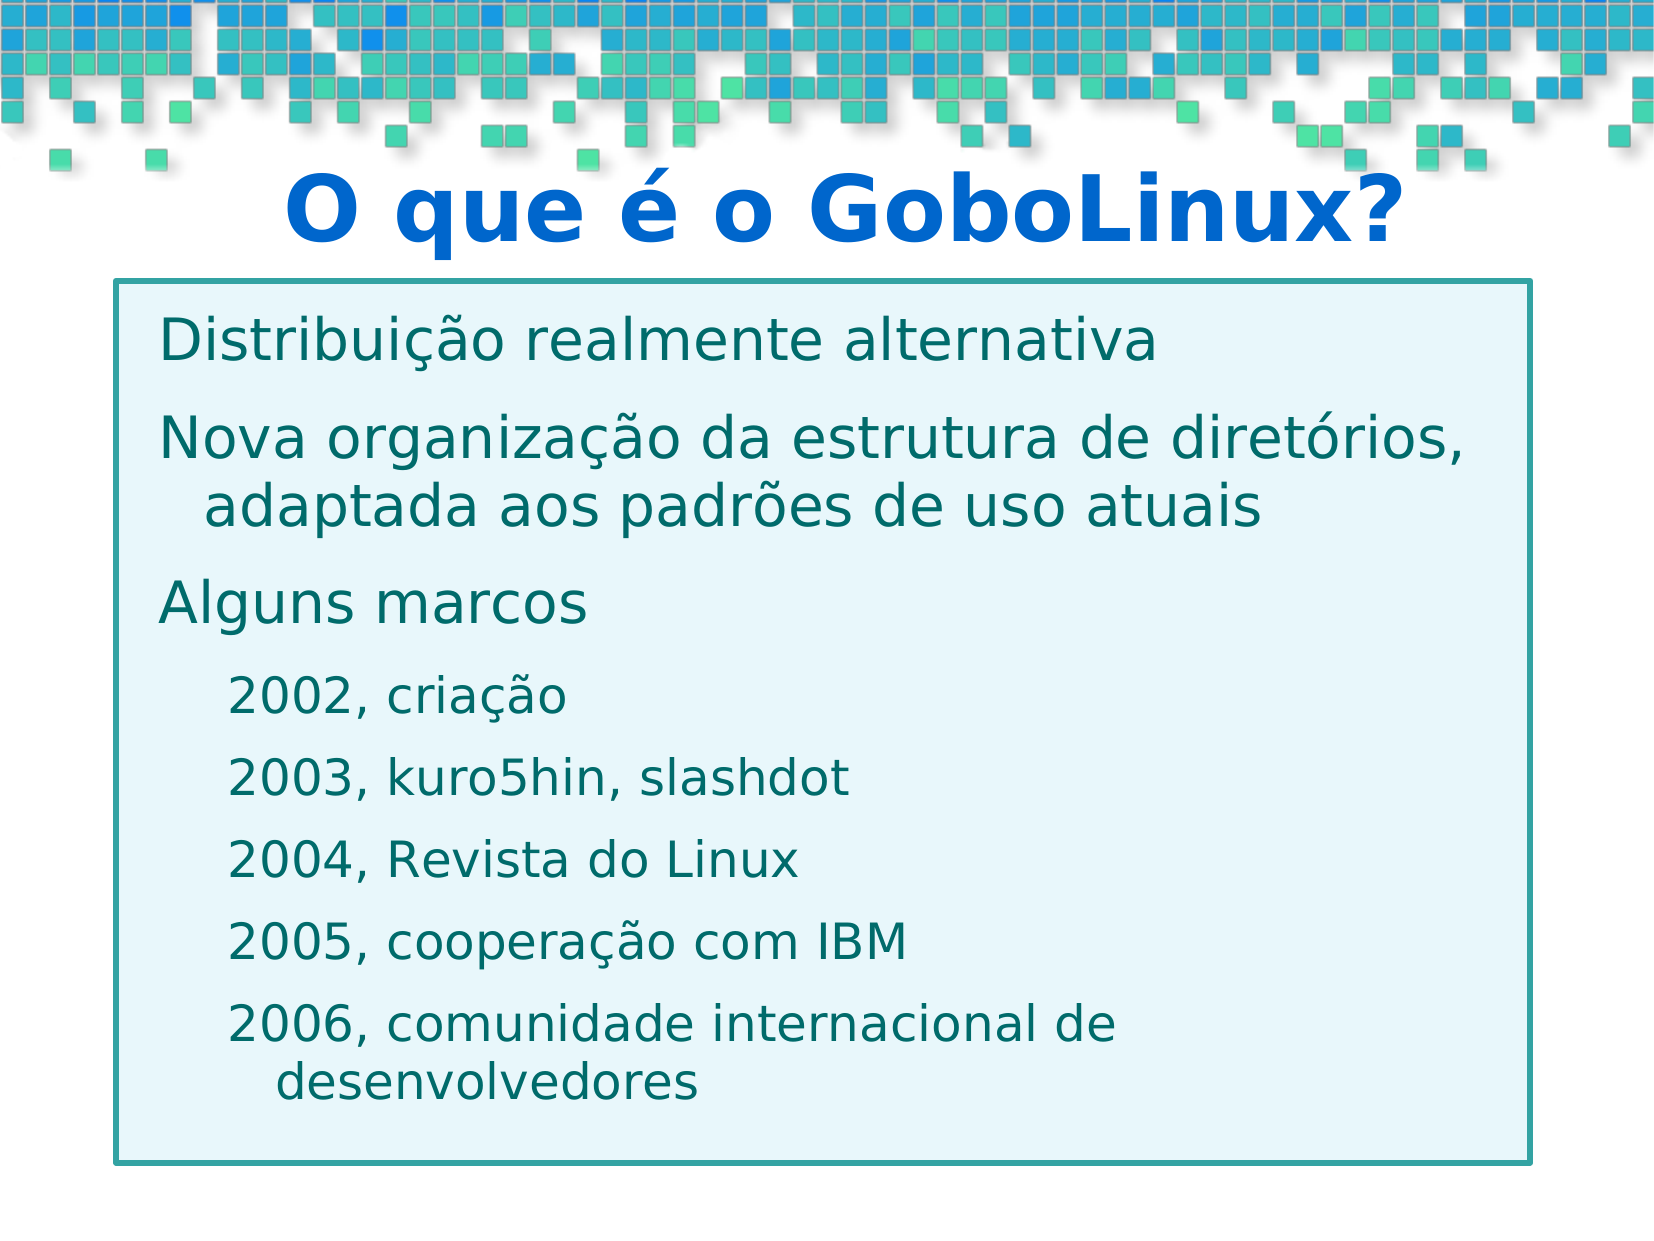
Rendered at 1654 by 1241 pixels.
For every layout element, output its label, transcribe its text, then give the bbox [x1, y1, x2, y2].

title O que é o GoboLinux? [112, 132, 1581, 287]
picture [0, 0, 1654, 185]
list Distribuição realmente alternativa Nova organização da estrutura de diretórios, adaptada aos padrões de uso atuais Alguns marcos 2002, criação 2003, kuro5hin, slashdot 2004, Revista do Linux 2005, cooperação com IBM 2006, comunidade internacional de desenvolvedores [133, 306, 1546, 1160]
